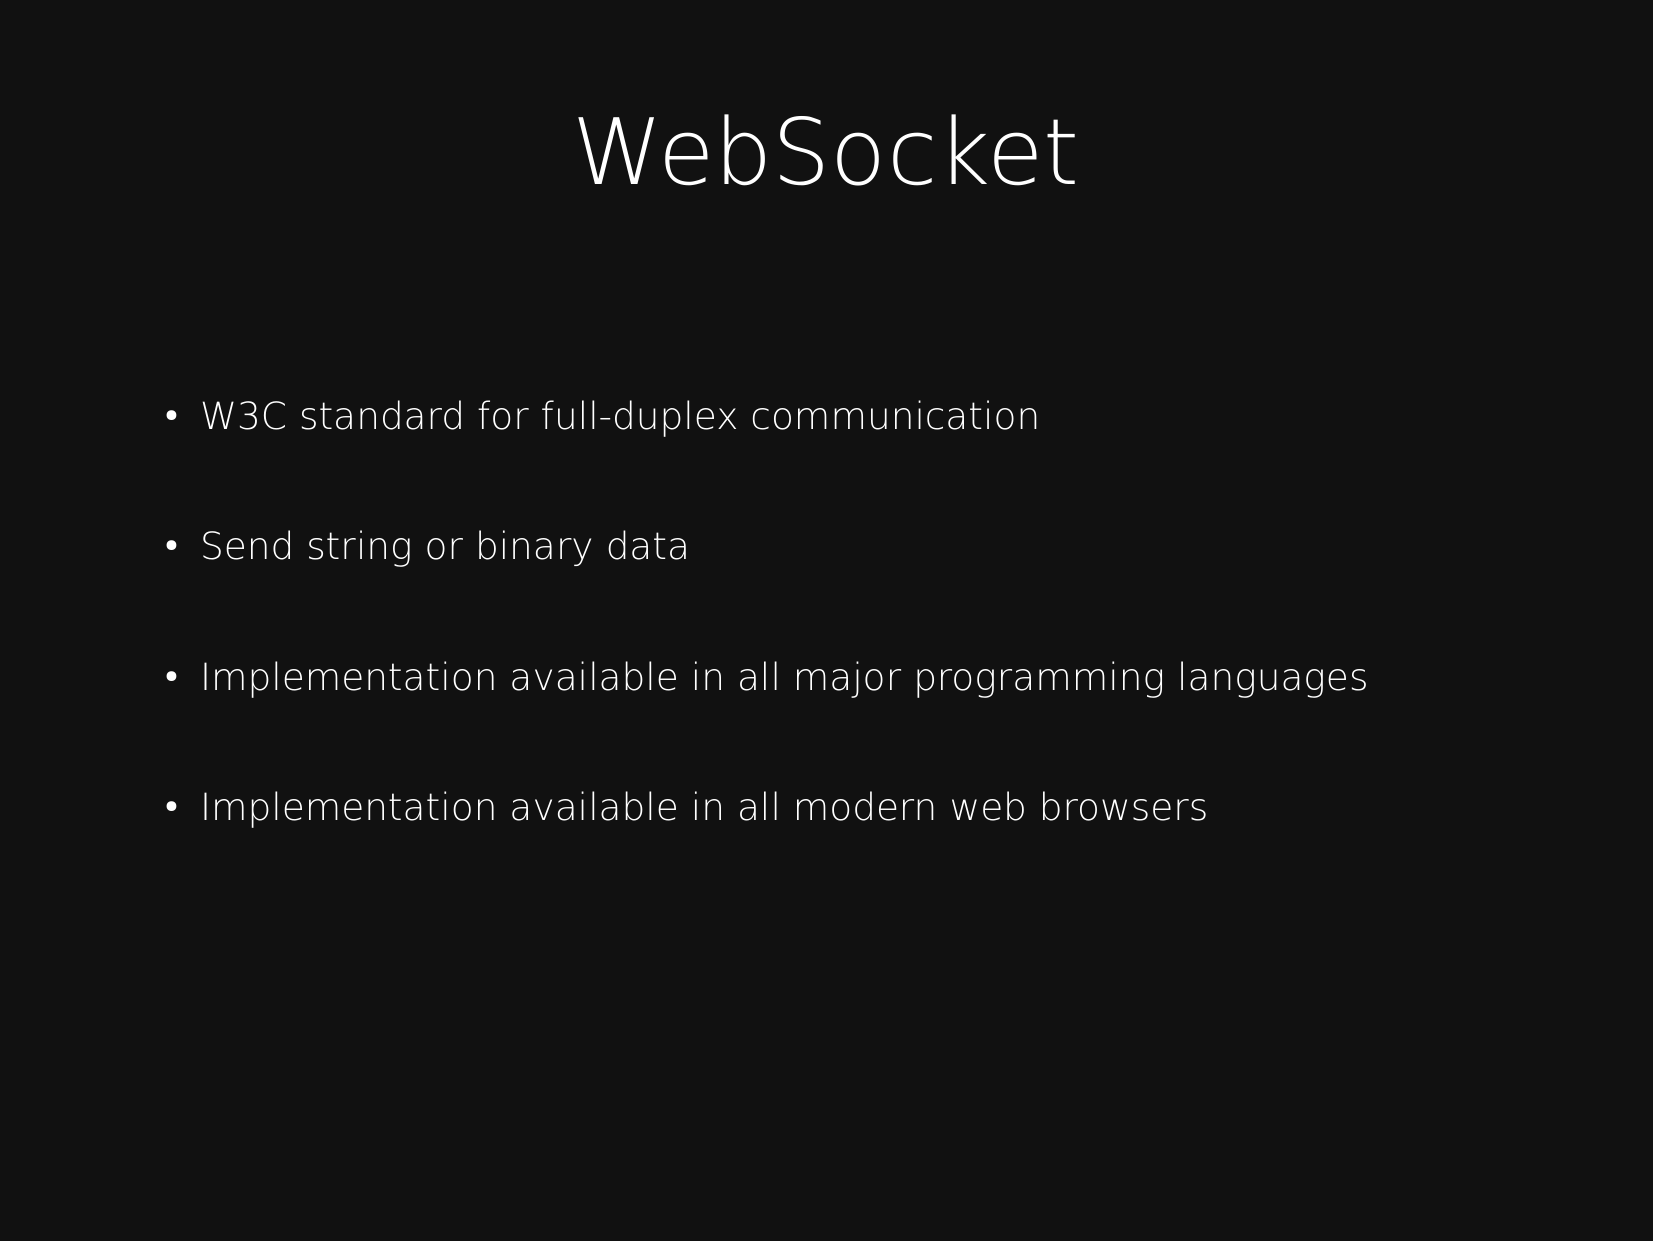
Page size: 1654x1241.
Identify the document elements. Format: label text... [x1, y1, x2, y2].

title WebSocket [82, 49, 1571, 257]
text_box W3C standard for full-duplex communication Send string or binary data Implementation available in all major programming languages Implementation available in all modern web browsers [150, 300, 1501, 1141]
